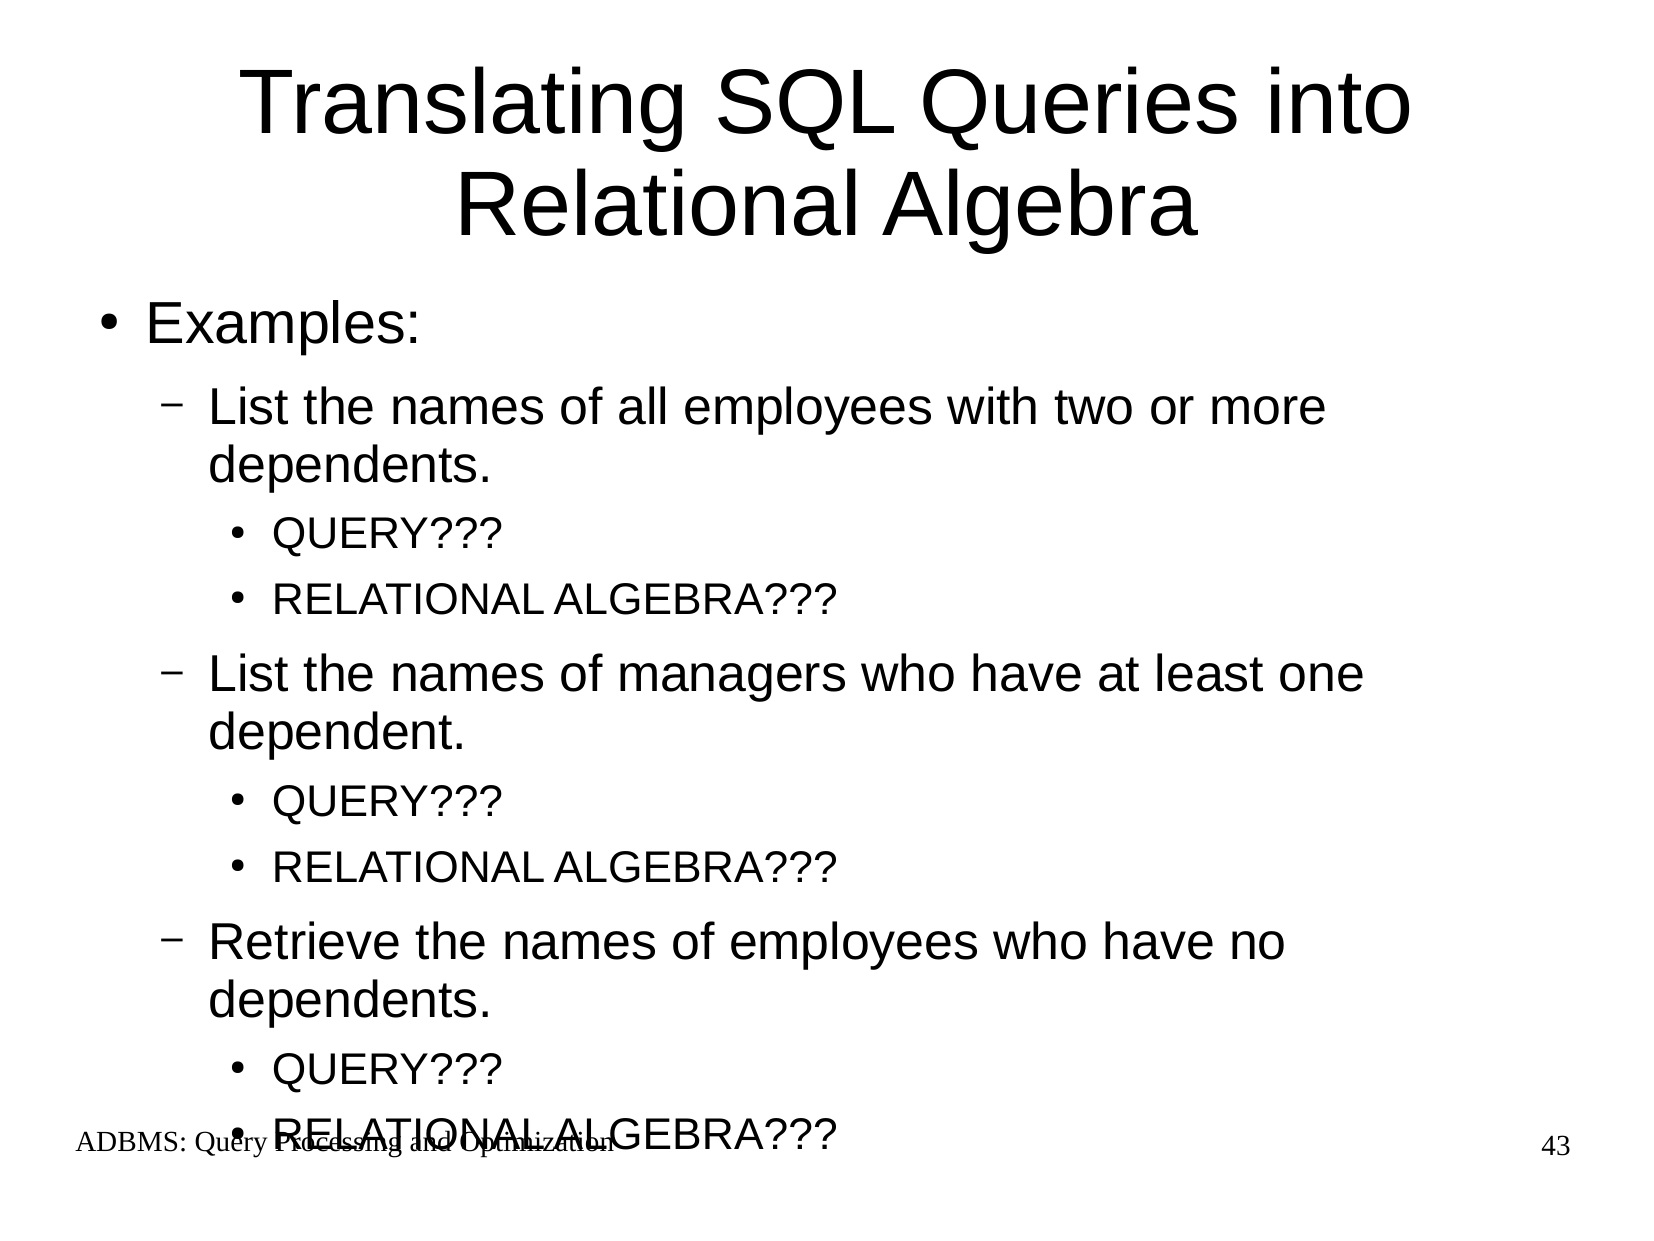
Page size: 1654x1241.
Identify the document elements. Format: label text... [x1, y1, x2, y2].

title Translating SQL Queries into Relational Algebra [82, 49, 1571, 257]
list Examples: List the names of all employees with two or more dependents. QUERY??? RELATIONAL ALGEBRA??? List the names of managers who have at least one dependent. QUERY??? RELATIONAL ALGEBRA??? Retrieve the names of employees who have no dependents. QUERY??? RELATIONAL ALGEBRA??? [82, 290, 1571, 1171]
